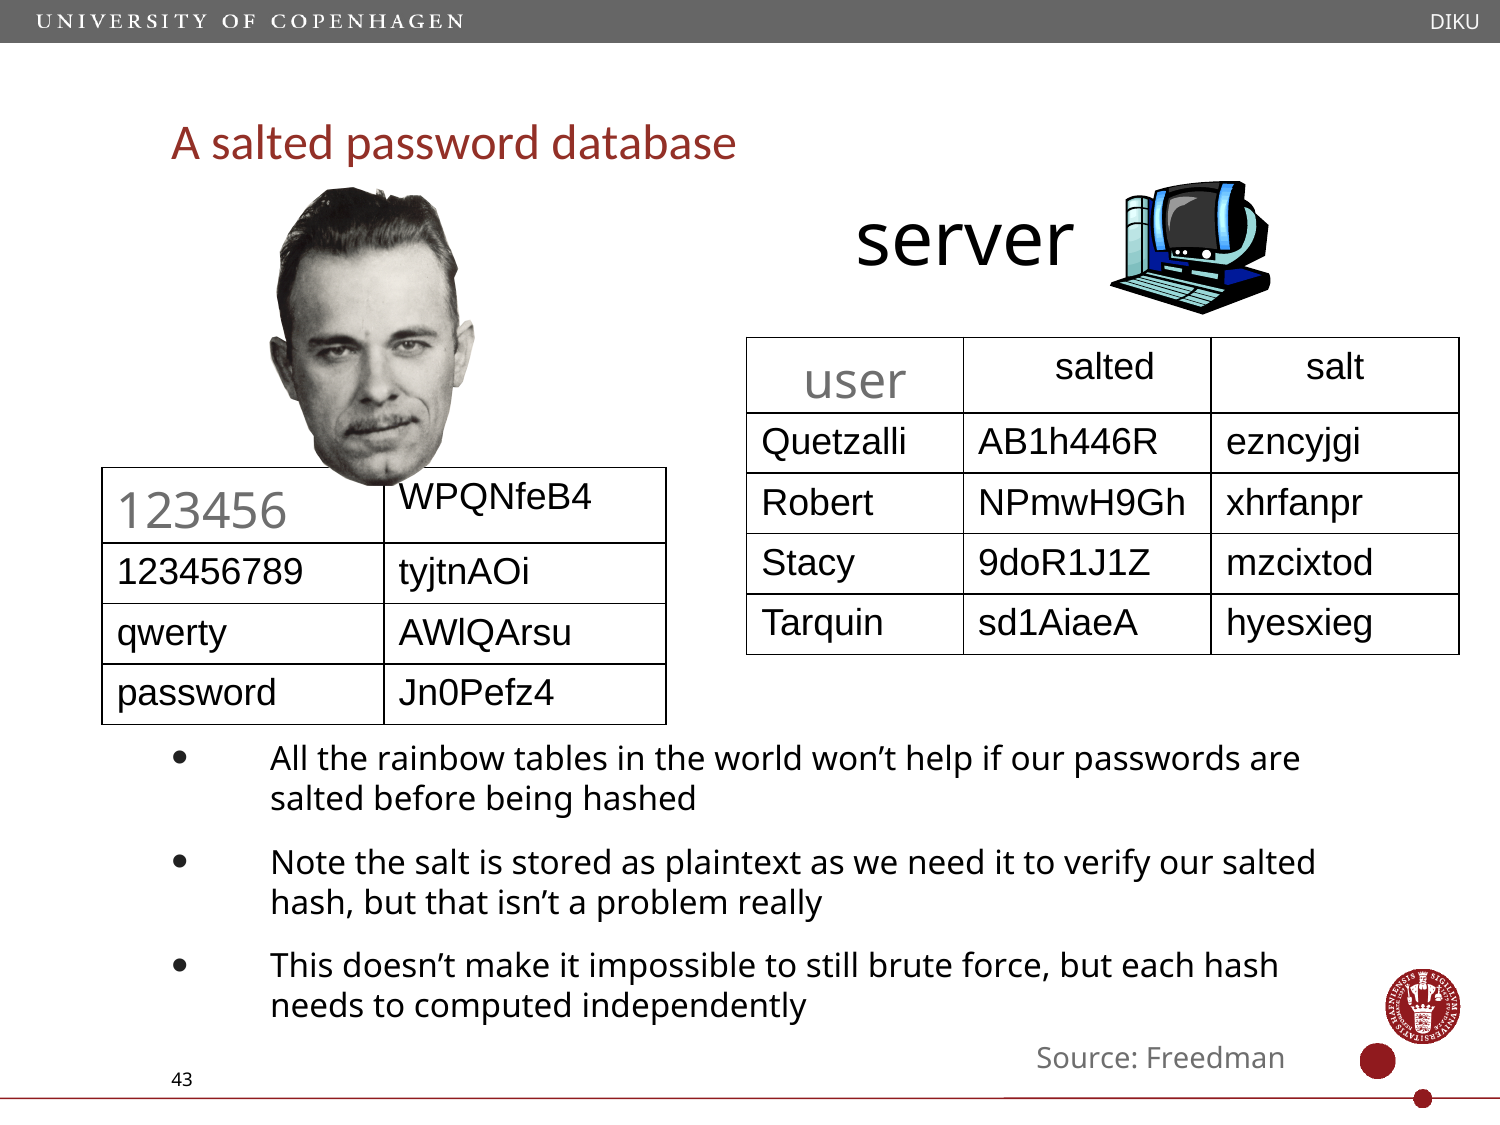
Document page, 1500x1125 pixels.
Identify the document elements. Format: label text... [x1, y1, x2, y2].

table_cell Quetzalli [747, 414, 963, 472]
picture [1109, 179, 1273, 315]
table_cell password [103, 665, 383, 724]
table_cell xhrfanpr [1212, 474, 1458, 533]
table_cell AB1h446R [964, 414, 1210, 472]
table_cell qwerty [103, 604, 383, 663]
table_cell mzcixtod [1212, 534, 1458, 593]
table_cell hyesxieg [1212, 595, 1458, 654]
table_header salt [1212, 338, 1458, 412]
table_cell Tarquin [747, 595, 963, 654]
table_cell tyjtnAOi [385, 544, 665, 603]
table_cell NPmwH9Gh [964, 474, 1210, 533]
table_header WPQNfeB4 [403, 486, 413, 504]
text_box <number> [171, 1067, 522, 1092]
table_header salted [964, 338, 1210, 412]
table_cell ezncyjgi [1212, 414, 1458, 472]
table_header WPQNfeB4 [464, 486, 483, 507]
text_box Source: Freedman [1021, 1031, 1341, 1083]
picture [0, 910, 1500, 1122]
table_cell Jn0Pefz4 [385, 665, 665, 724]
table_header user [747, 338, 963, 412]
table_cell AWlQArsu [385, 604, 665, 663]
table_header WPQNfeB4 [418, 486, 429, 506]
table_header 123456 [103, 468, 383, 542]
text_box DIKU [469, 0, 1495, 43]
table_cell 9doR1J1Z [964, 534, 1210, 593]
text_box A salted password database [171, 75, 1329, 171]
table_cell 123456789 [103, 544, 383, 603]
table_header WPQNfeB4 [385, 468, 665, 542]
text_box All the rainbow tables in the world won’t help if our passwords are salted before being hashed Note the salt is stored as plaintext as we need it to verify our salted hash, but that isn’t a problem really This doesn’t make it impossible to still brute force, but each hash needs to computed independently [171, 737, 1330, 1021]
table_cell Robert [747, 474, 963, 533]
text_box server [890, 198, 1041, 274]
picture [269, 187, 475, 486]
table_cell Stacy [747, 534, 963, 593]
table_cell sd1AiaeA [964, 595, 1210, 654]
